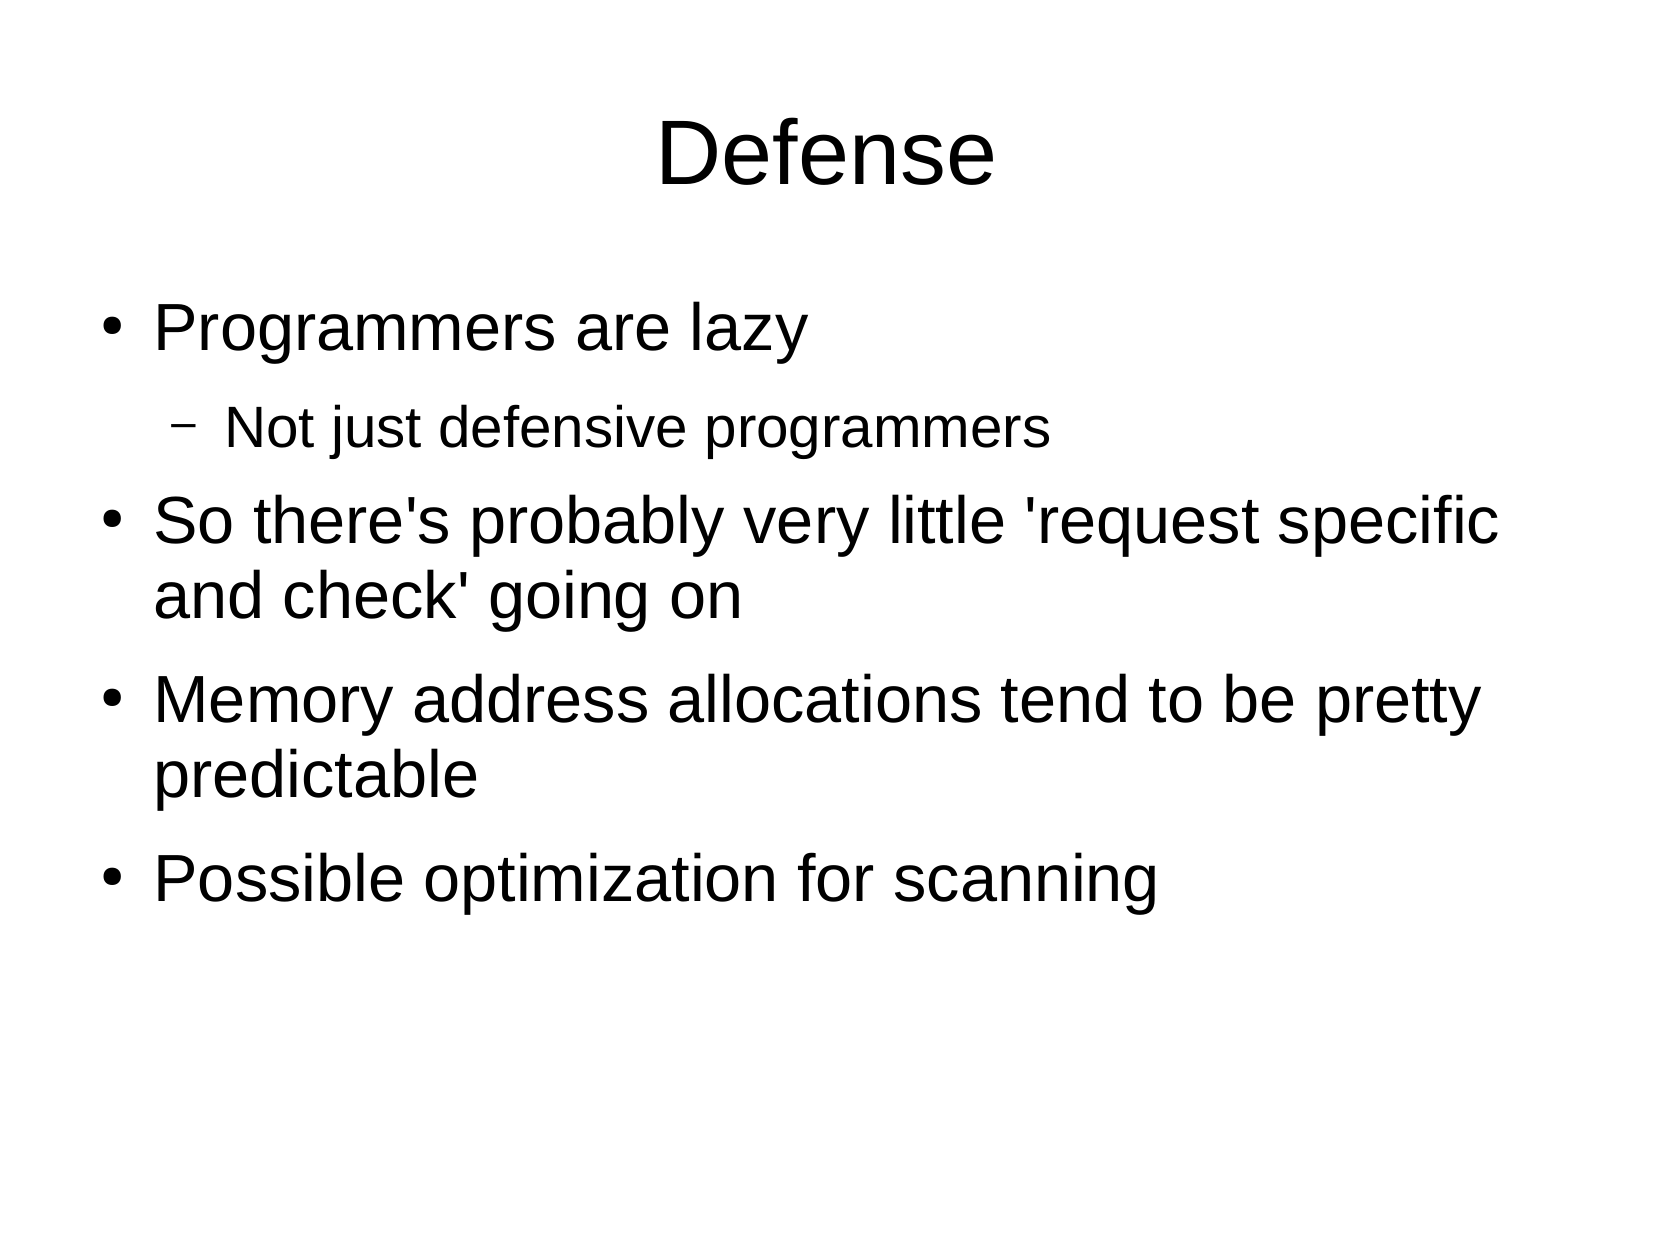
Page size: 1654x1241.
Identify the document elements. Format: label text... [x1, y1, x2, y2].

list Programmers are lazy Not just defensive programmers So there's probably very little 'request specific and check' going on Memory address allocations tend to be pretty predictable Possible optimization for scanning [82, 290, 1538, 1010]
title Defense [82, 49, 1571, 257]
